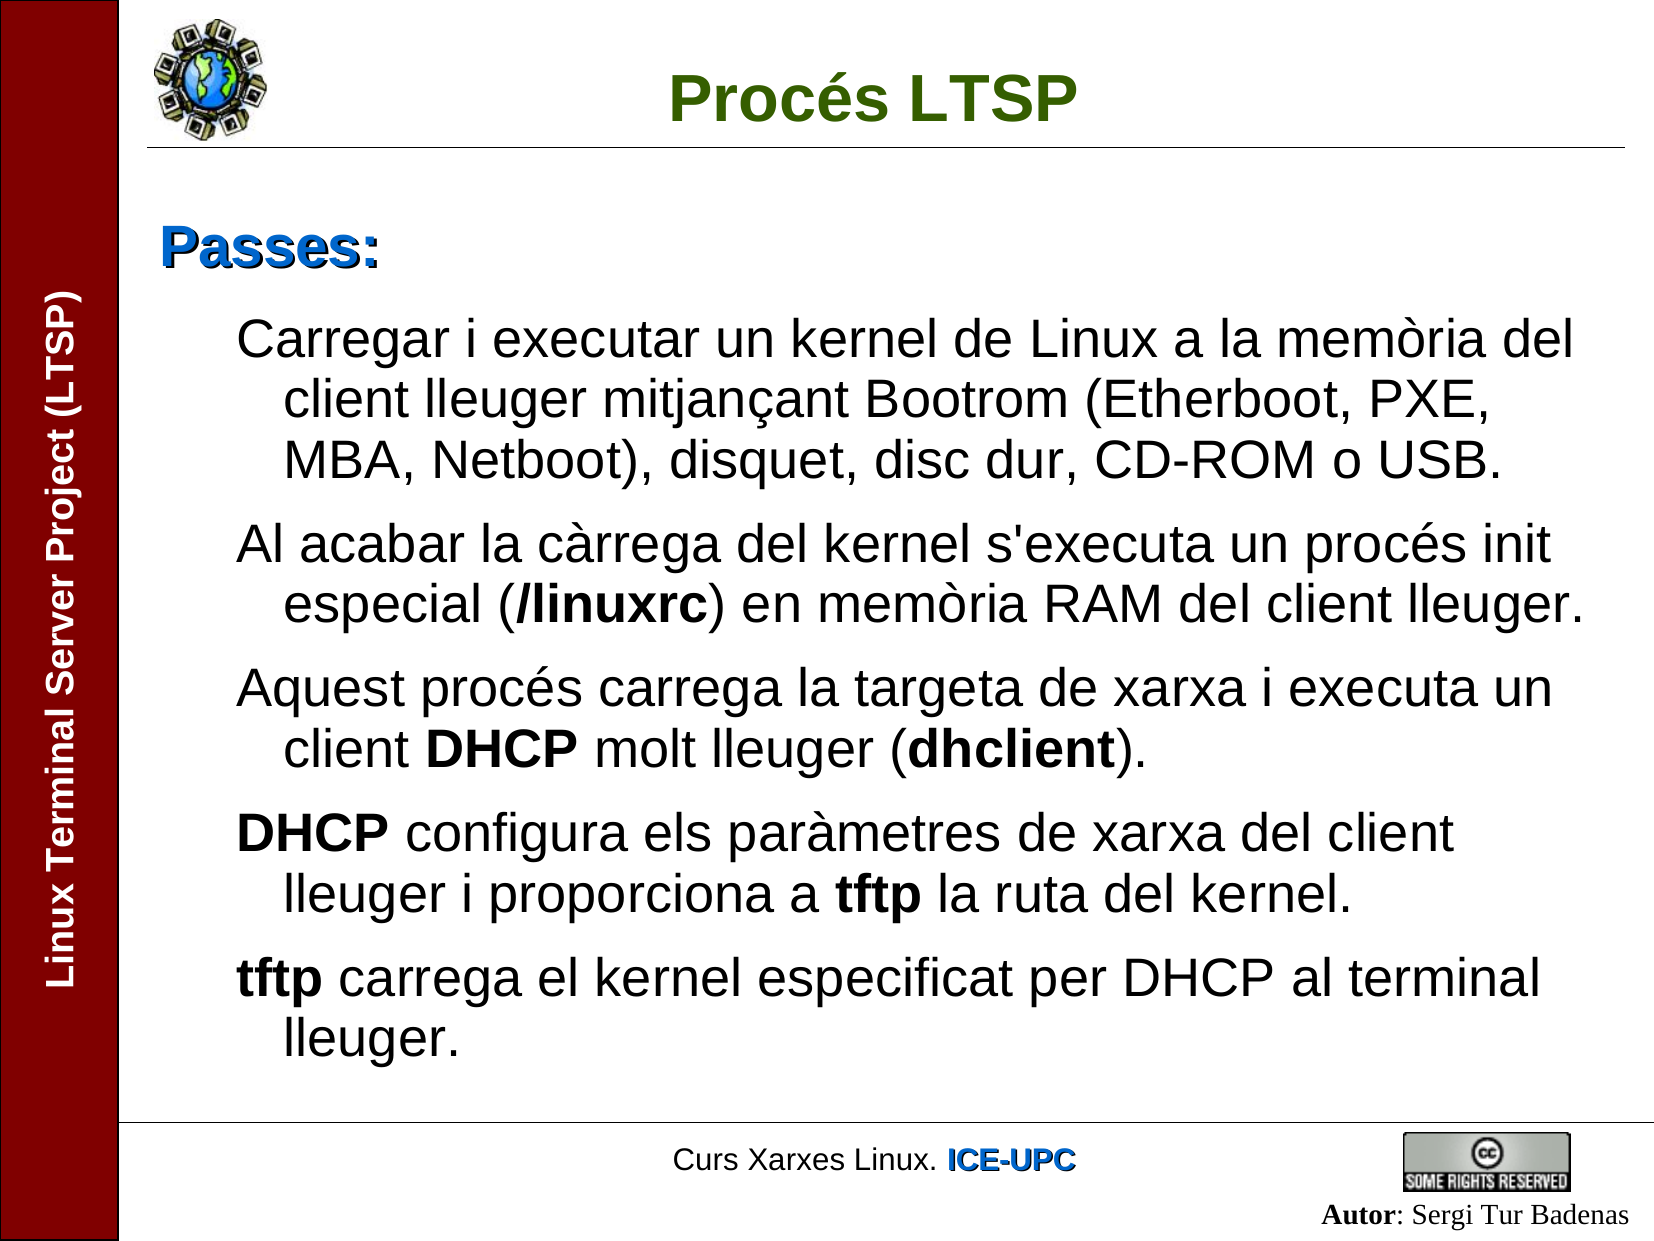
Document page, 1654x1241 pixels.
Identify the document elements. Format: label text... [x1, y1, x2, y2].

picture [154, 19, 268, 49]
list Passes: Carregar i executar un kernel de Linux a la memòria del client lleuger mitjançant Bootrom (Etherboot, PXE, MBA, Netboot), disquet, disc dur, CD-ROM o USB. Al acabar la càrrega del kernel s'executa un procés init especial (/linuxrc) en memòria RAM del client lleuger. Aquest procés carrega la targeta de xarxa i executa un client DHCP molt lleuger (dhclient). DHCP configura els paràmetres de xarxa del client lleuger i proporciona a tftp la ruta del kernel. tftp carrega el kernel especificat per DHCP al terminal lleuger. [141, 213, 1630, 1069]
title Procés LTSP [129, 49, 1619, 148]
picture [1403, 1132, 1571, 1192]
